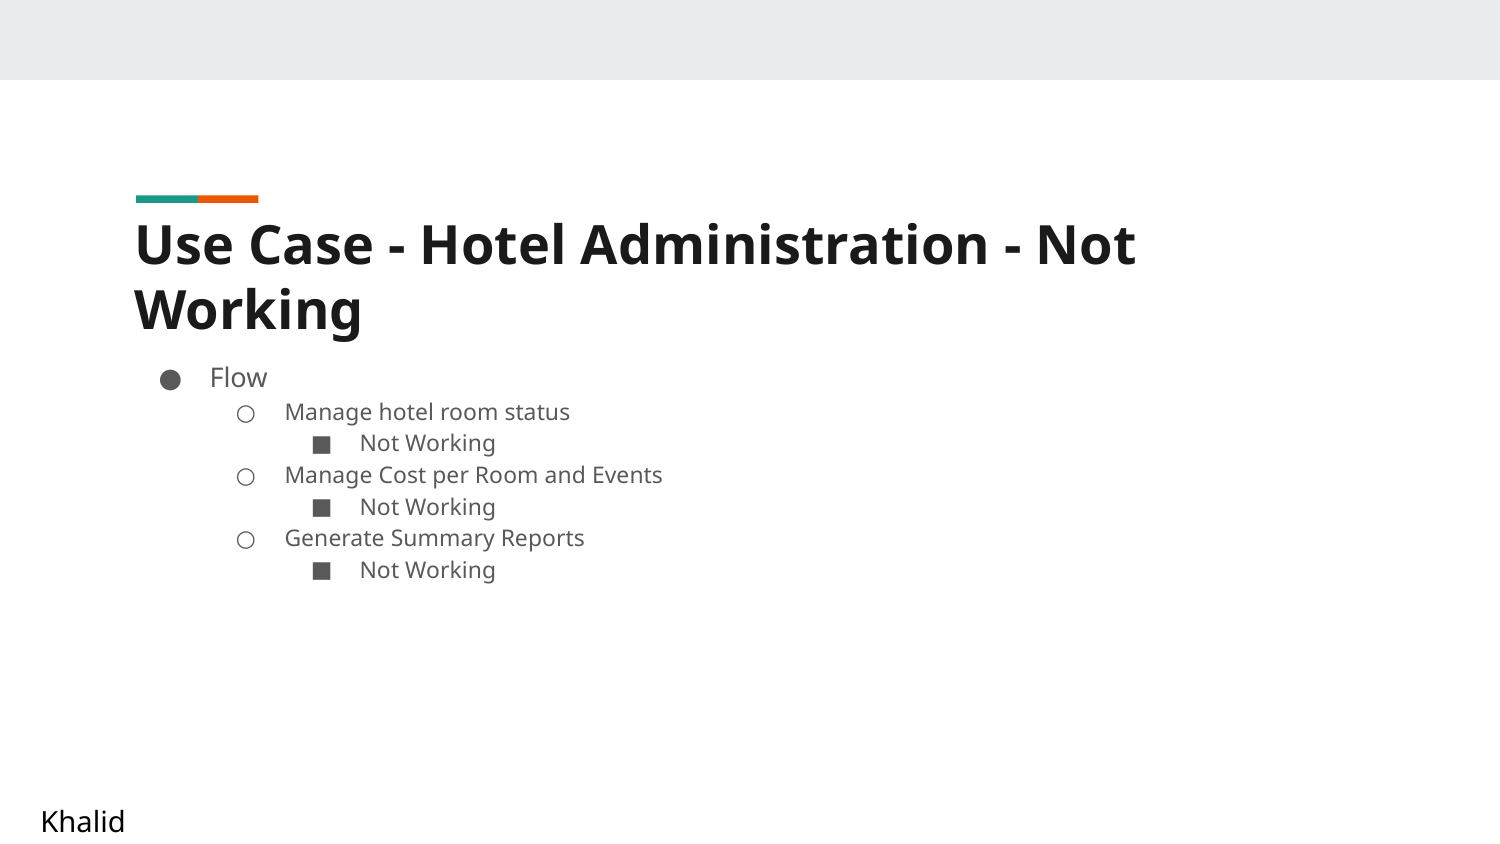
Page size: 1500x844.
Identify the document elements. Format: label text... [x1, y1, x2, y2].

text_box Khalid [25, 788, 182, 821]
list Flow Manage hotel room status Not Working Manage Cost per Room and Events Not Working Generate Summary Reports Not Working [119, 341, 1362, 712]
title Use Case - Hotel Administration - Not Working [119, 195, 1381, 284]
